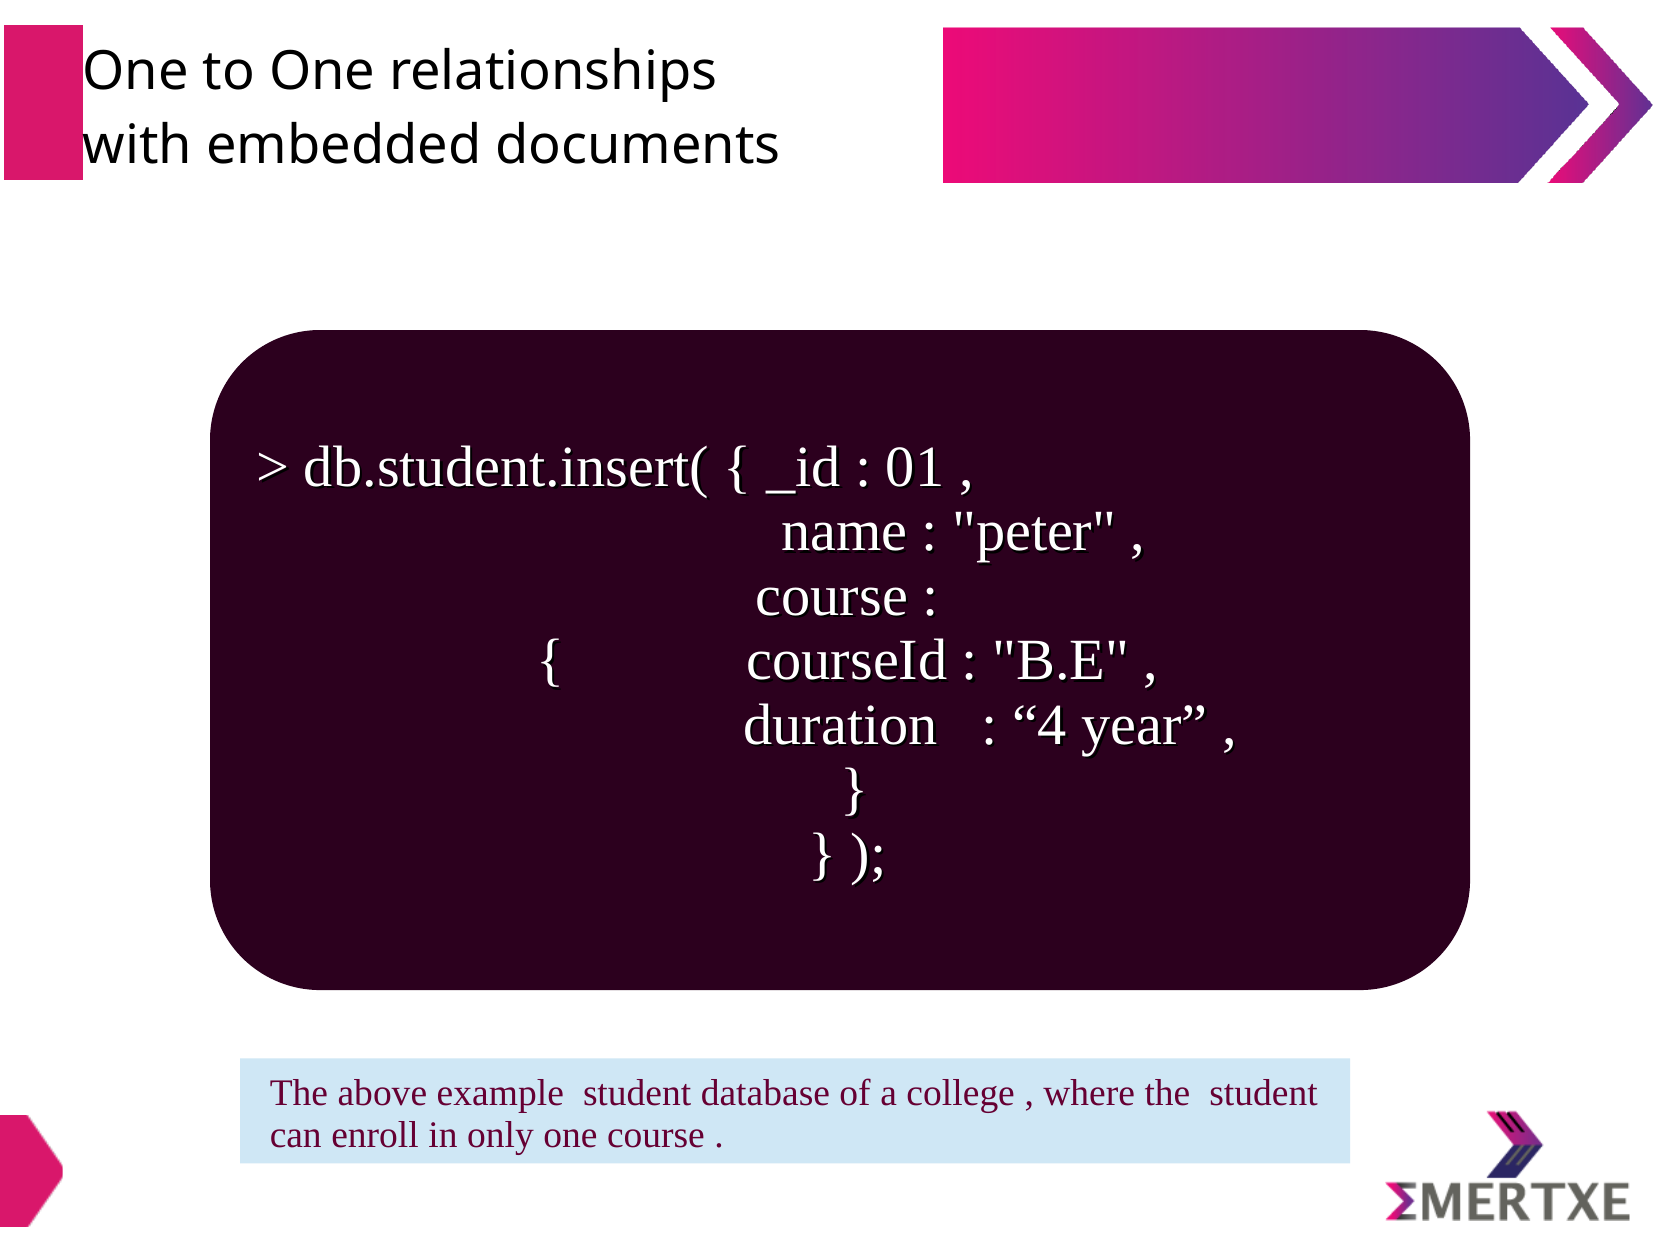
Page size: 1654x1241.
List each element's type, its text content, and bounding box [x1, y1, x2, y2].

picture [1385, 1107, 1631, 1221]
title One to One relationships with embedded documents [82, 0, 1571, 267]
text_box [240, 1058, 1351, 1164]
text_box The above example student database of a college , where the student can enroll in only one course . [255, 1065, 1396, 1164]
picture [1571, 27, 1653, 183]
text_box > db.student.insert( { _id : 01 , name : "peter" , course : { courseId : "B.E" , duration : “4 year” , } } ); [210, 330, 1471, 991]
